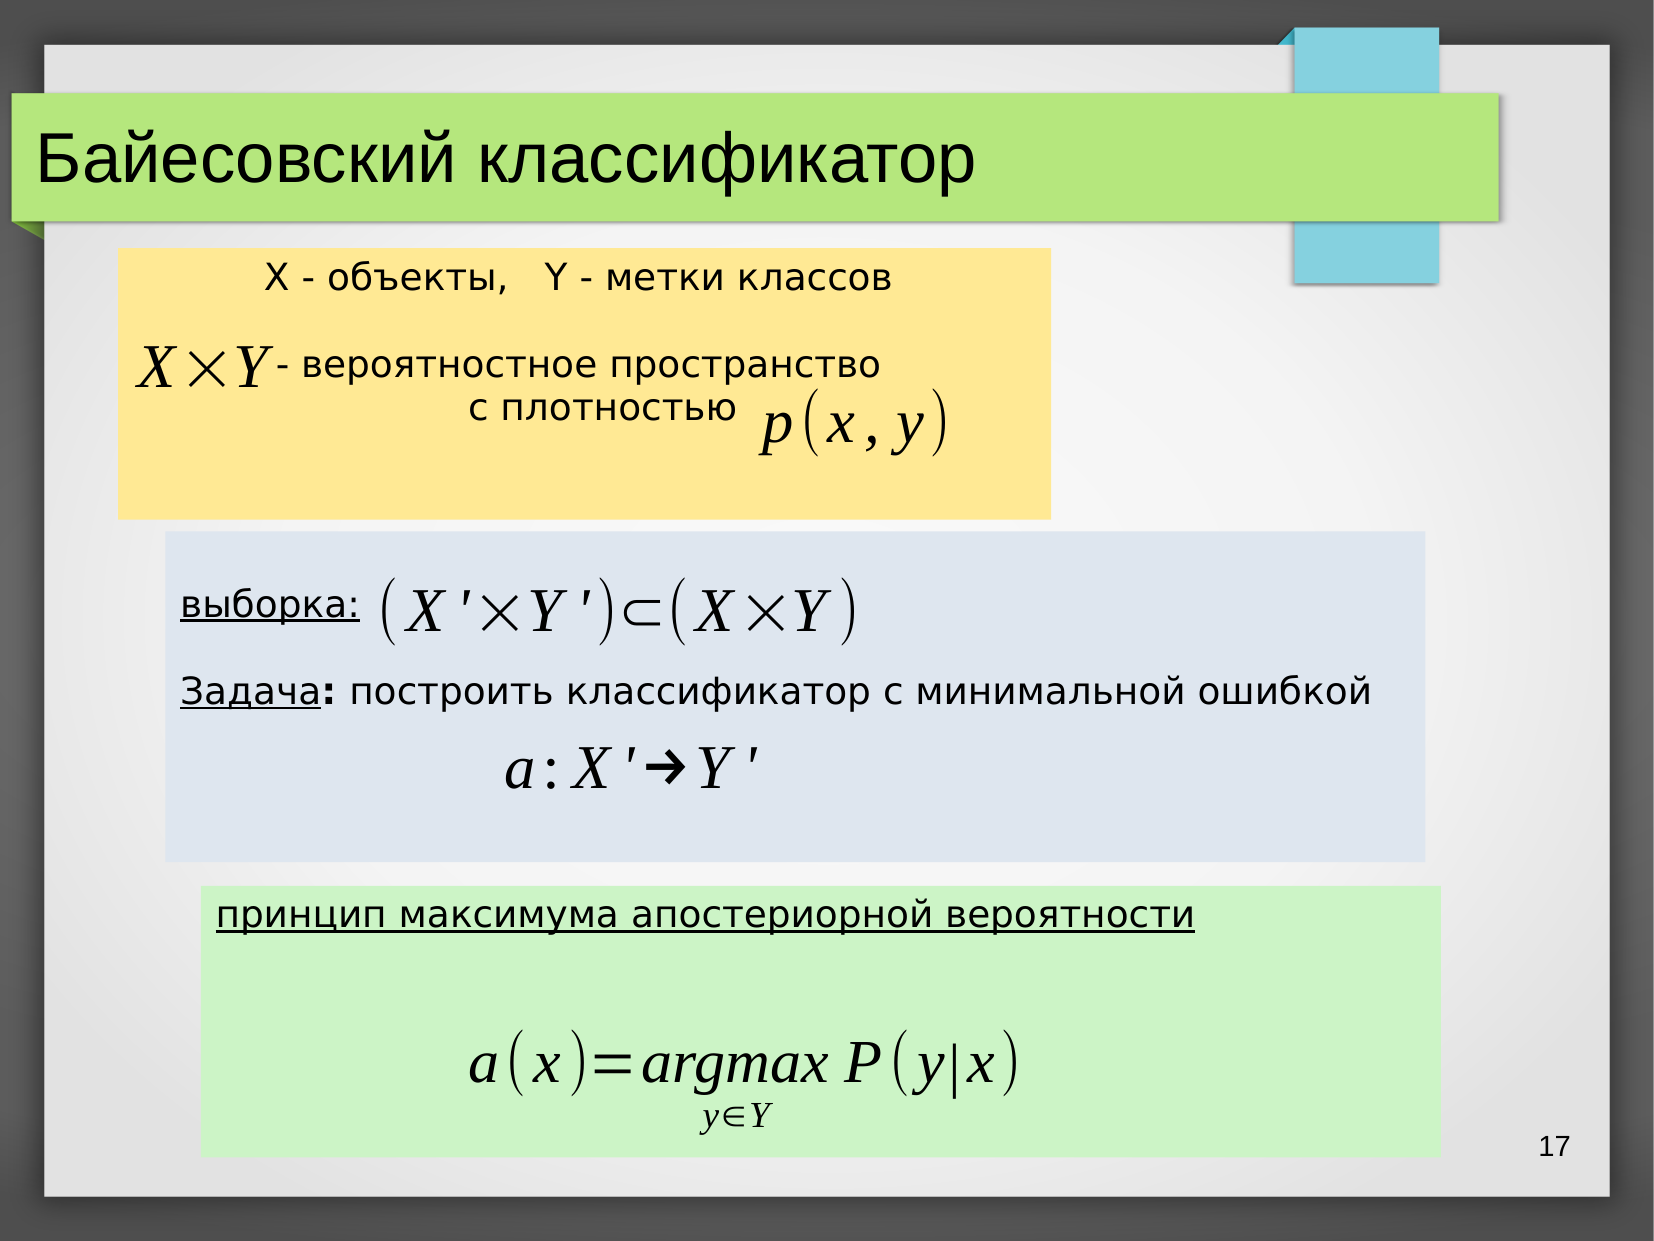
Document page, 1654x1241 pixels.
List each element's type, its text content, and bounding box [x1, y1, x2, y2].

text_box выборка: Задача: построить классификатор с минимальной ошибкой [165, 531, 1426, 863]
chart [497, 732, 768, 802]
title Байесовский классификатор [35, 118, 1489, 199]
text_box X - объекты, Y - метки классов - вероятностное пространство с плотностью [118, 248, 1052, 520]
chart [460, 1027, 1028, 1140]
chart [126, 330, 284, 400]
chart [750, 385, 957, 461]
picture [0, 0, 1654, 1241]
text_box принцип максимума апостериорной вероятности [200, 885, 1441, 1158]
chart [371, 574, 866, 650]
